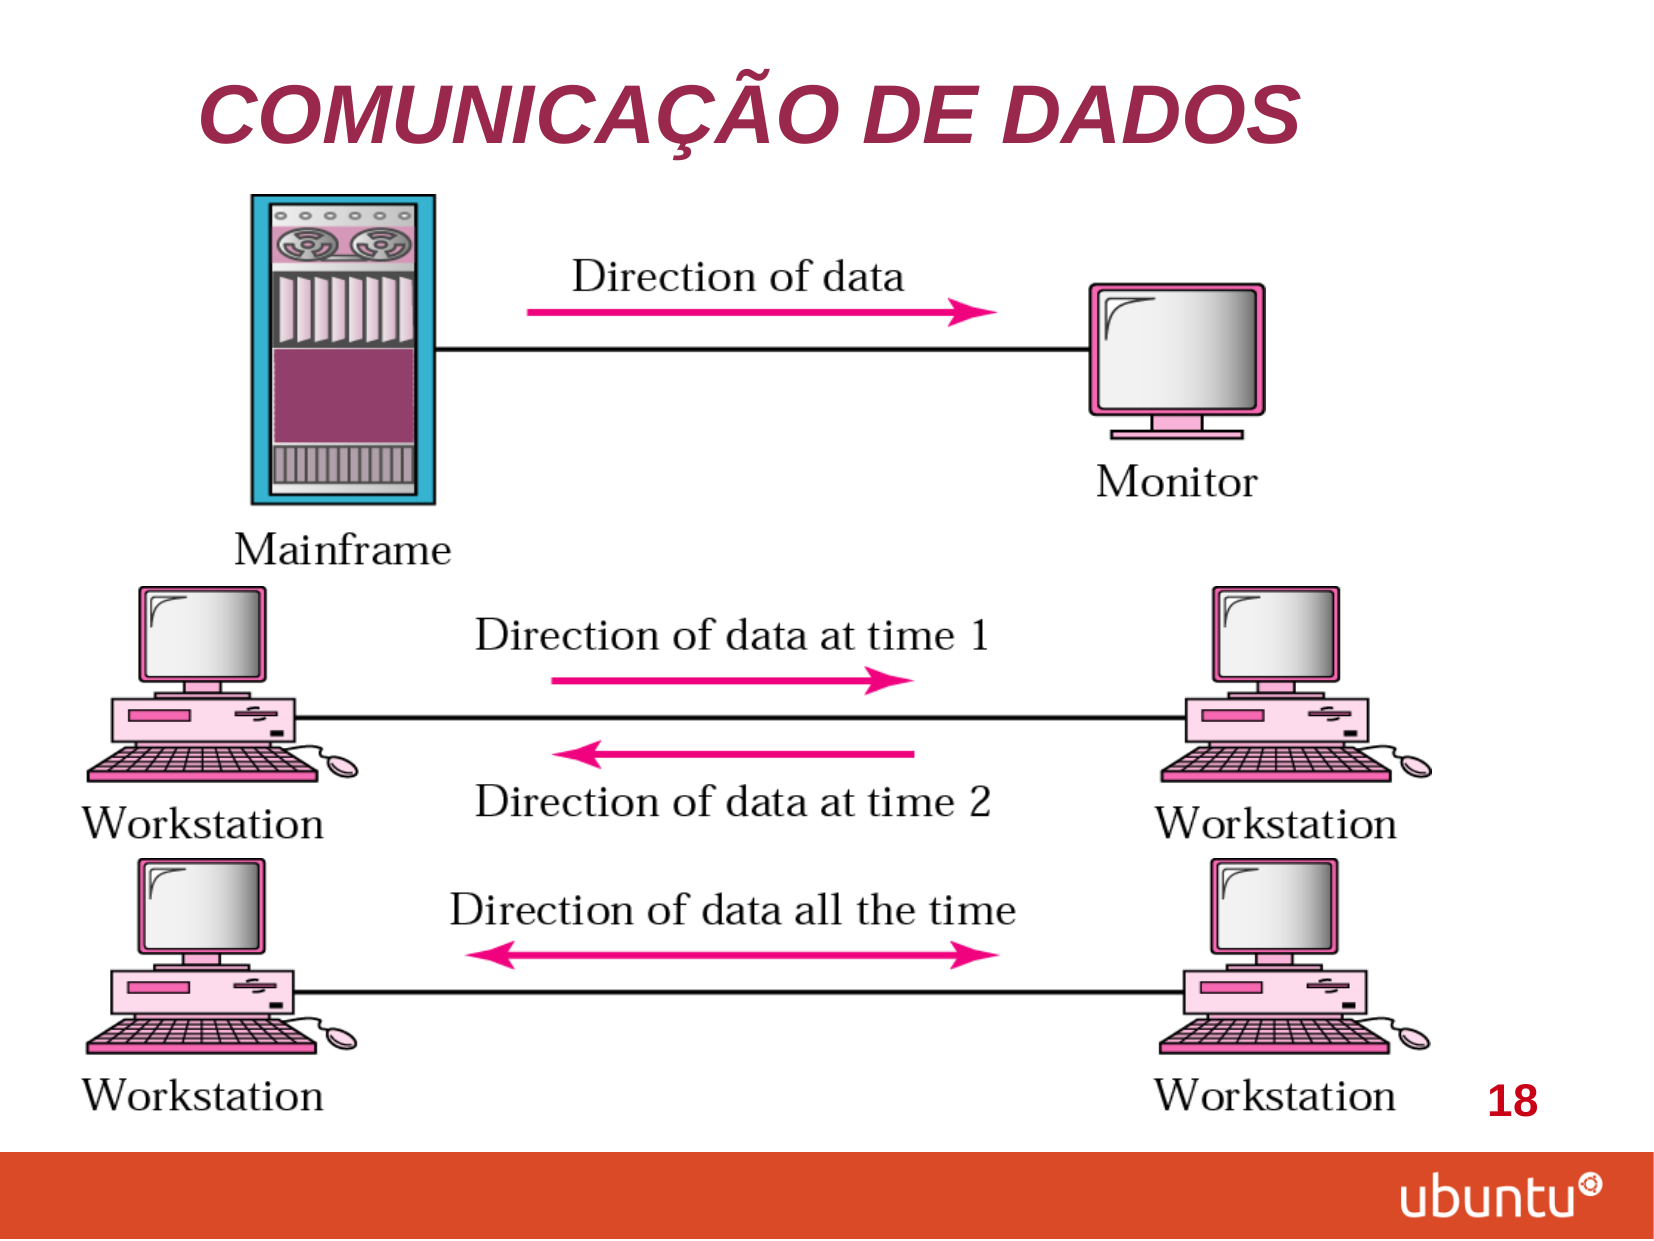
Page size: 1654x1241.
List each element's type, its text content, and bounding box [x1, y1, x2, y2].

text_box <number> [1473, 1063, 1654, 1134]
title COMUNICAÇÃO DE DADOS [5, 7, 1495, 200]
picture [0, 1152, 1654, 1239]
picture [234, 194, 1266, 577]
picture [81, 586, 1432, 851]
picture [81, 858, 1431, 1123]
